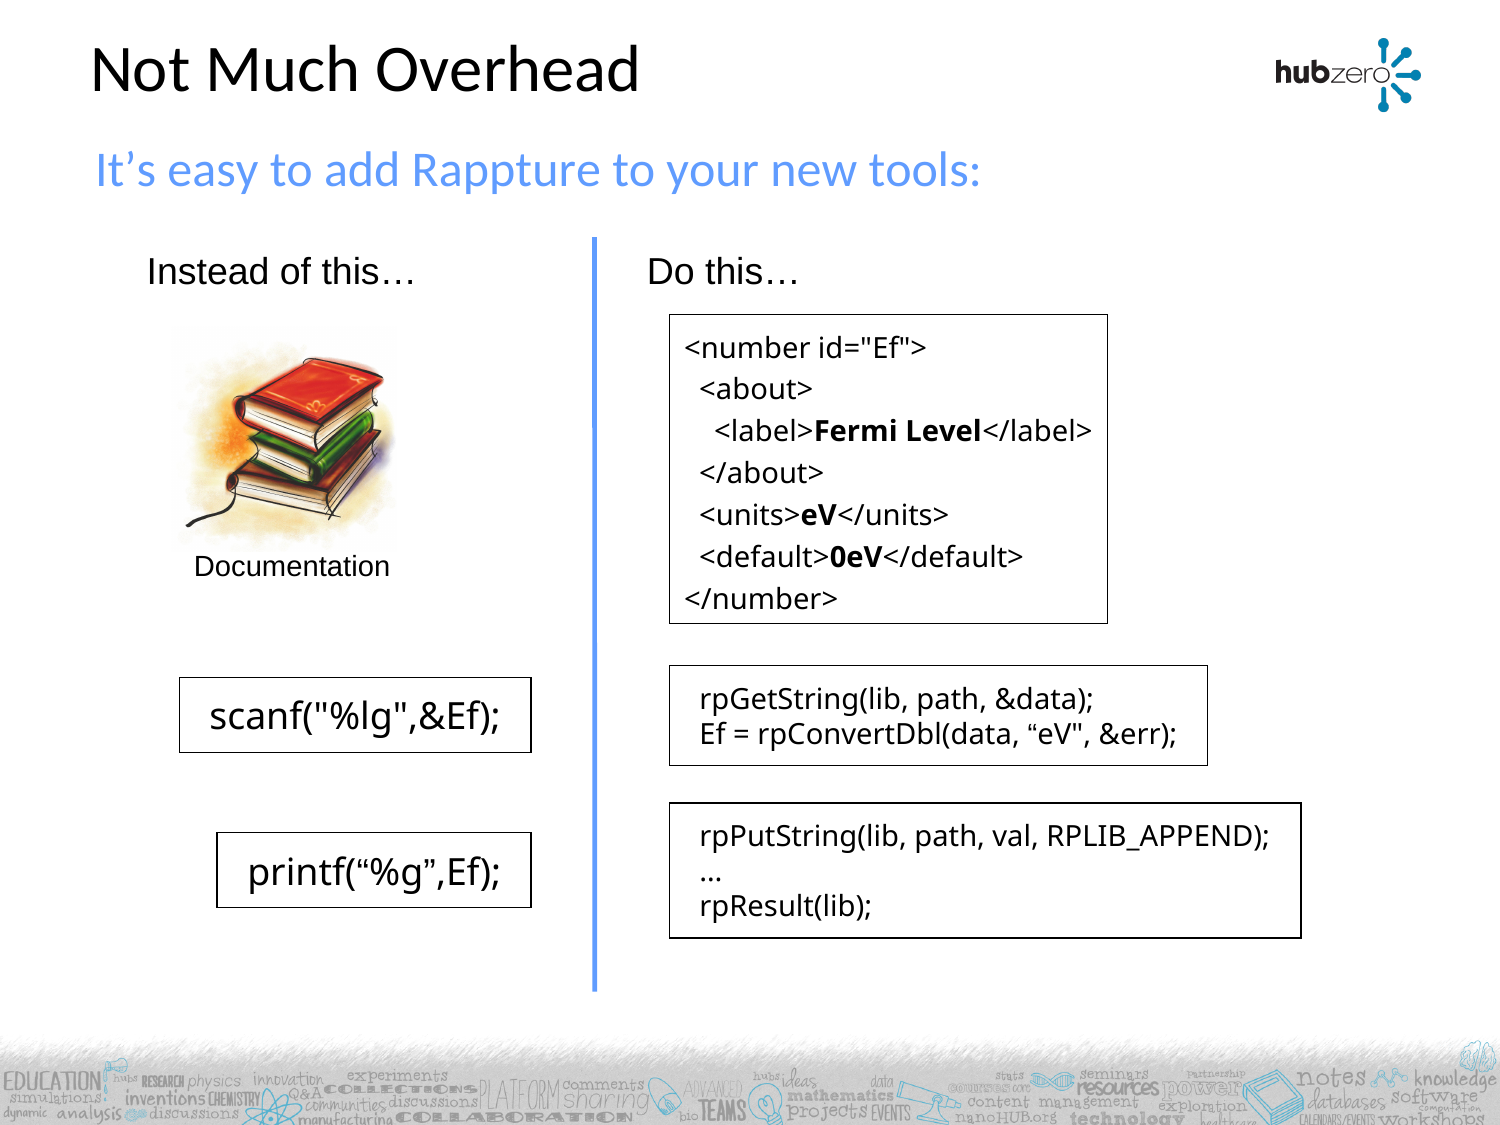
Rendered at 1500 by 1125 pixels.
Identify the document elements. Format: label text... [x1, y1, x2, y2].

text_box It’s easy to add Rappture to your new tools: [80, 128, 998, 205]
picture [171, 326, 397, 552]
text_box printf(“%g”,Ef); [217, 832, 532, 908]
text_box scanf("%lg",&Ef); [179, 677, 532, 753]
picture [0, 1034, 1500, 1125]
text_box rpGetString(lib, path, &data); Ef = rpConvertDbl(data, “eV", &err); [669, 665, 1208, 766]
text_box Do this… [632, 239, 816, 300]
text_box <number id="Ef"> <about> <label>Fermi Level</label> </about> <units>eV</units> <default>0eV</default> </number> [669, 314, 1108, 624]
text_box Instead of this… [131, 239, 433, 300]
text_box rpPutString(lib, path, val, RPLIB_APPEND); … rpResult(lib); [669, 802, 1301, 938]
picture [1272, 35, 1424, 115]
text_box Not Much Overhead [75, 12, 1249, 118]
text_box Documentation [179, 539, 406, 590]
